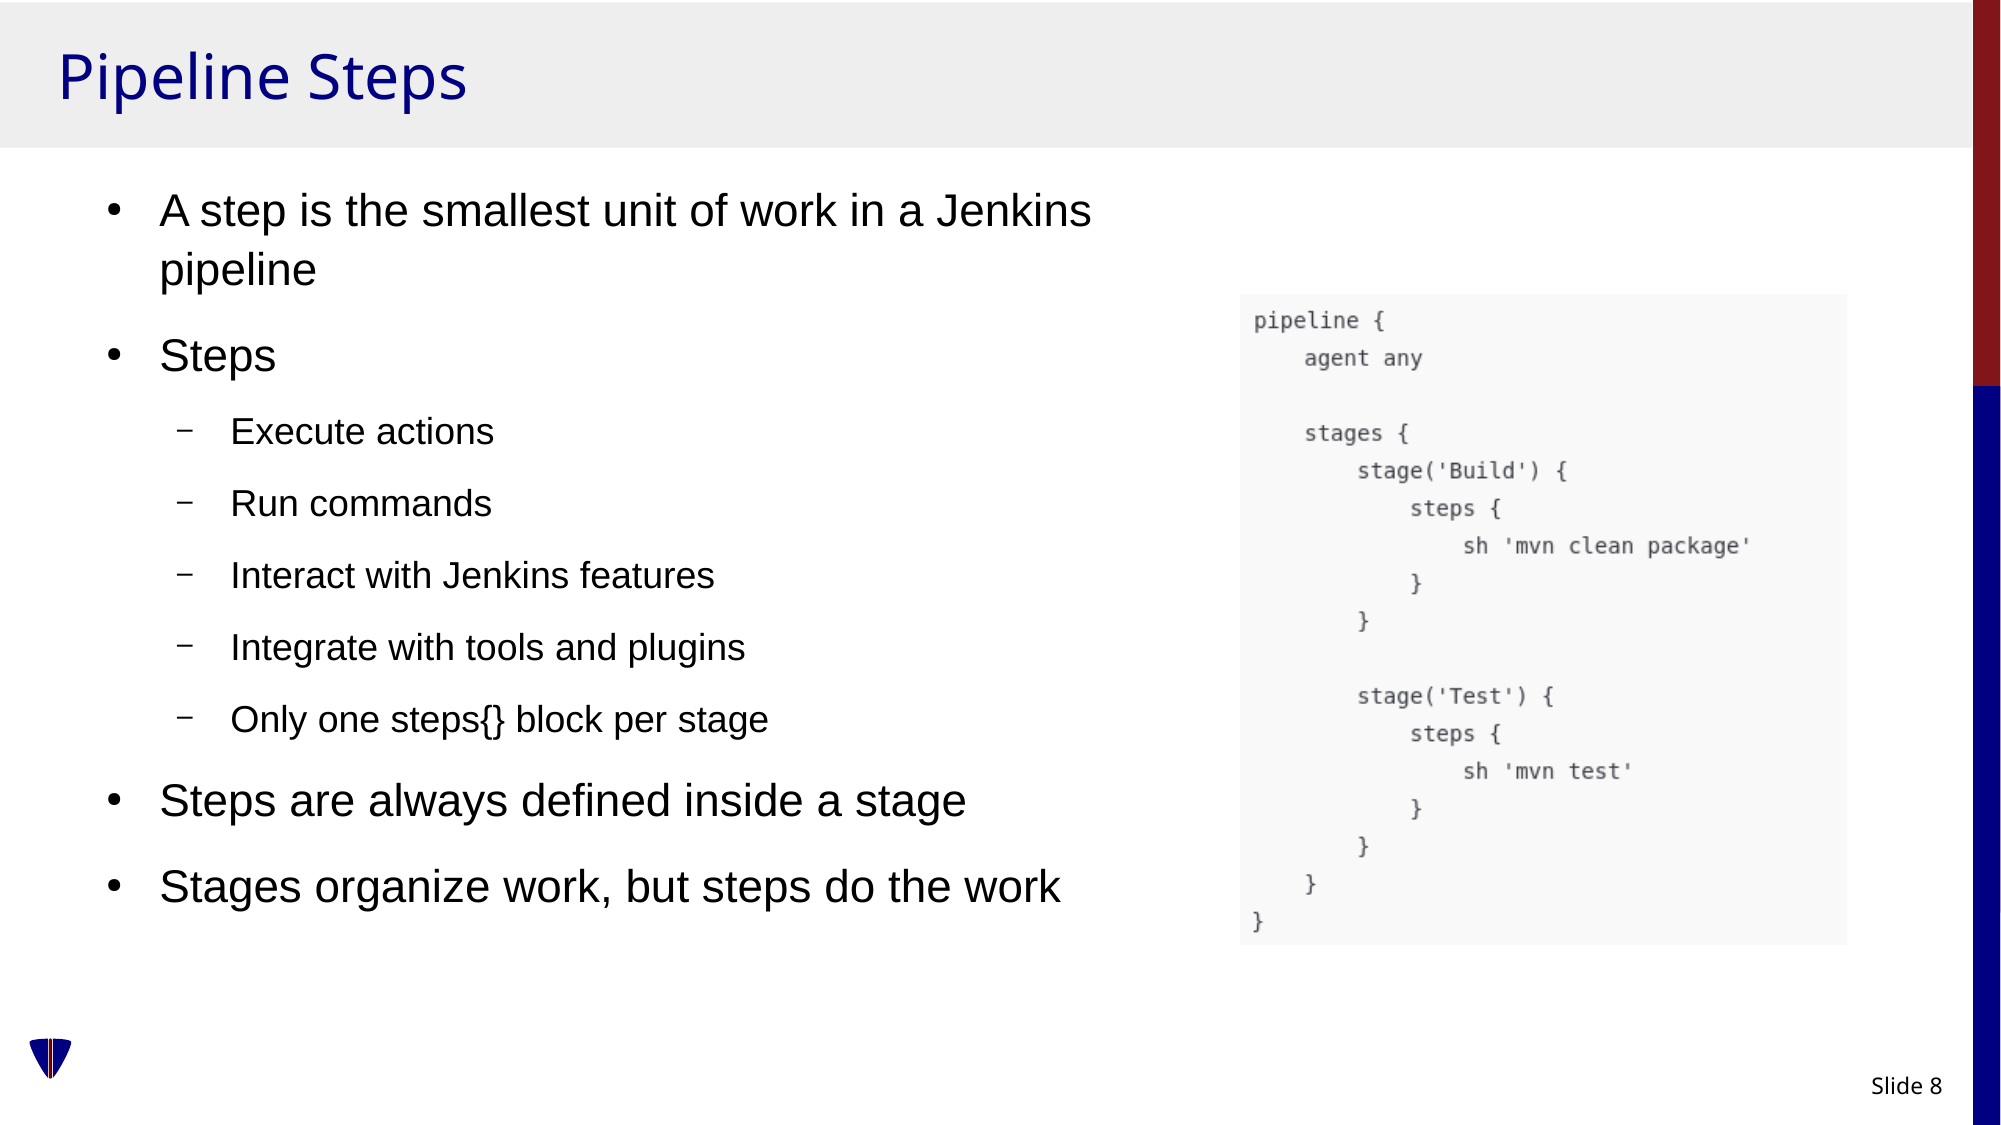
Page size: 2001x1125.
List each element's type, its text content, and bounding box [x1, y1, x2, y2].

list A step is the smallest unit of work in a Jenkins pipeline Steps Execute actions Run commands Interact with Jenkins features Integrate with tools and plugins Only one steps{} block per stage Steps are always defined inside a stage Stages organize work, but steps do the work [88, 177, 1123, 1034]
title Pipeline Steps [0, 2, 1973, 148]
picture [1240, 294, 1847, 945]
